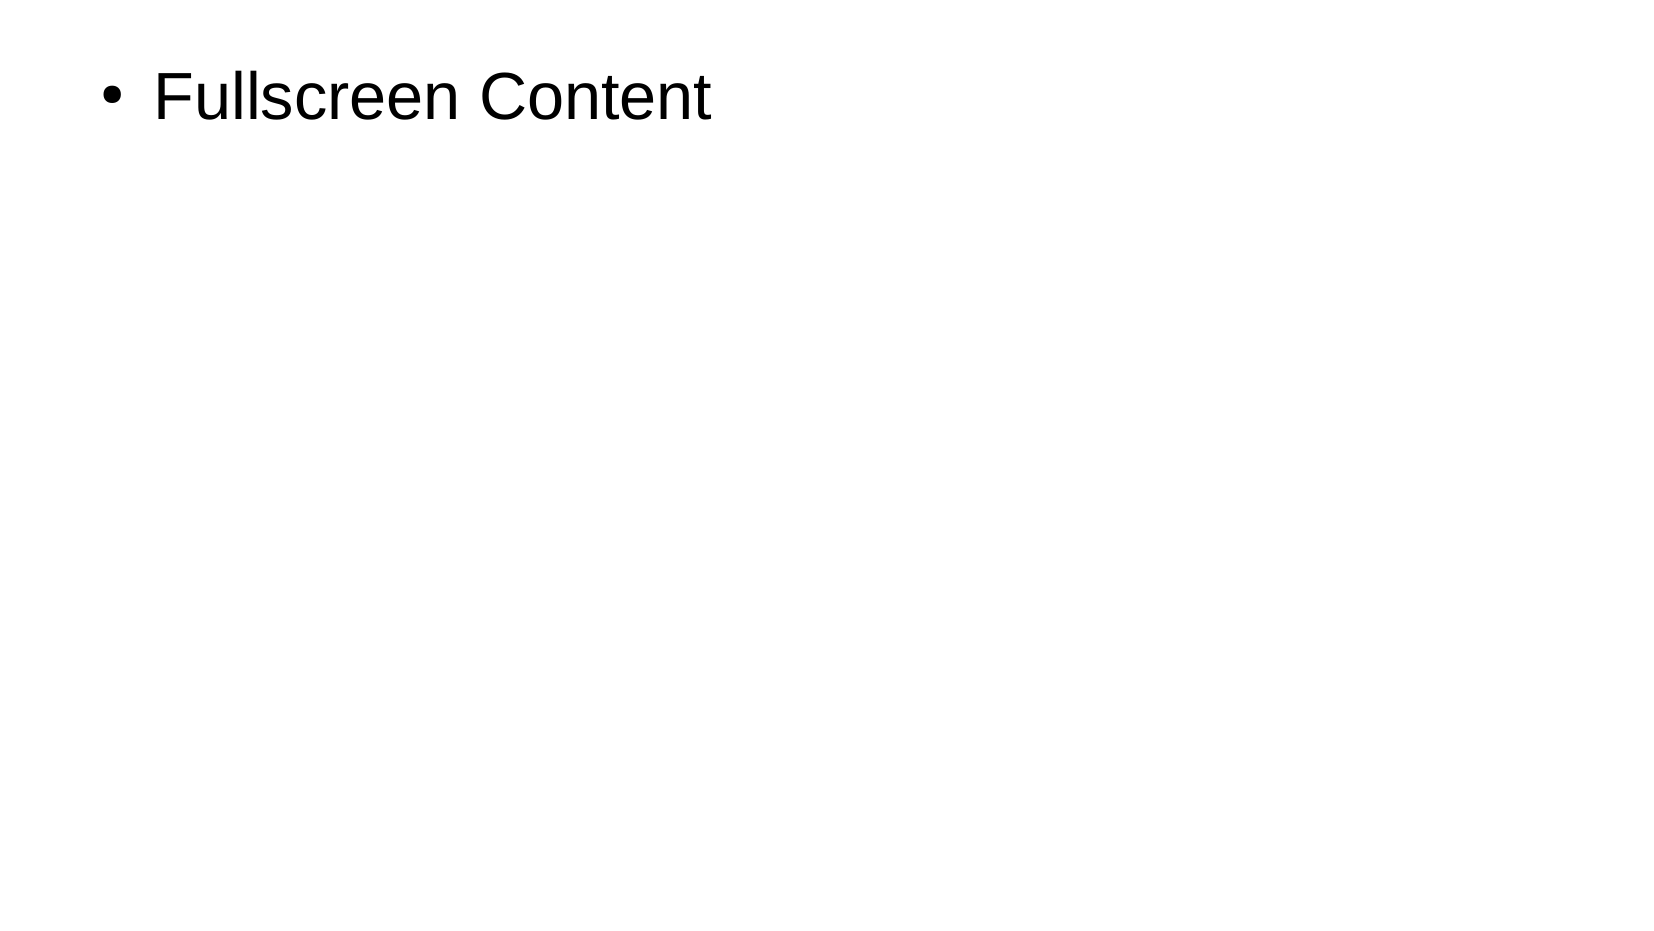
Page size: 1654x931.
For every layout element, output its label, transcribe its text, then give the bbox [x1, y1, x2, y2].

list Fullscreen Content [82, 59, 1571, 758]
